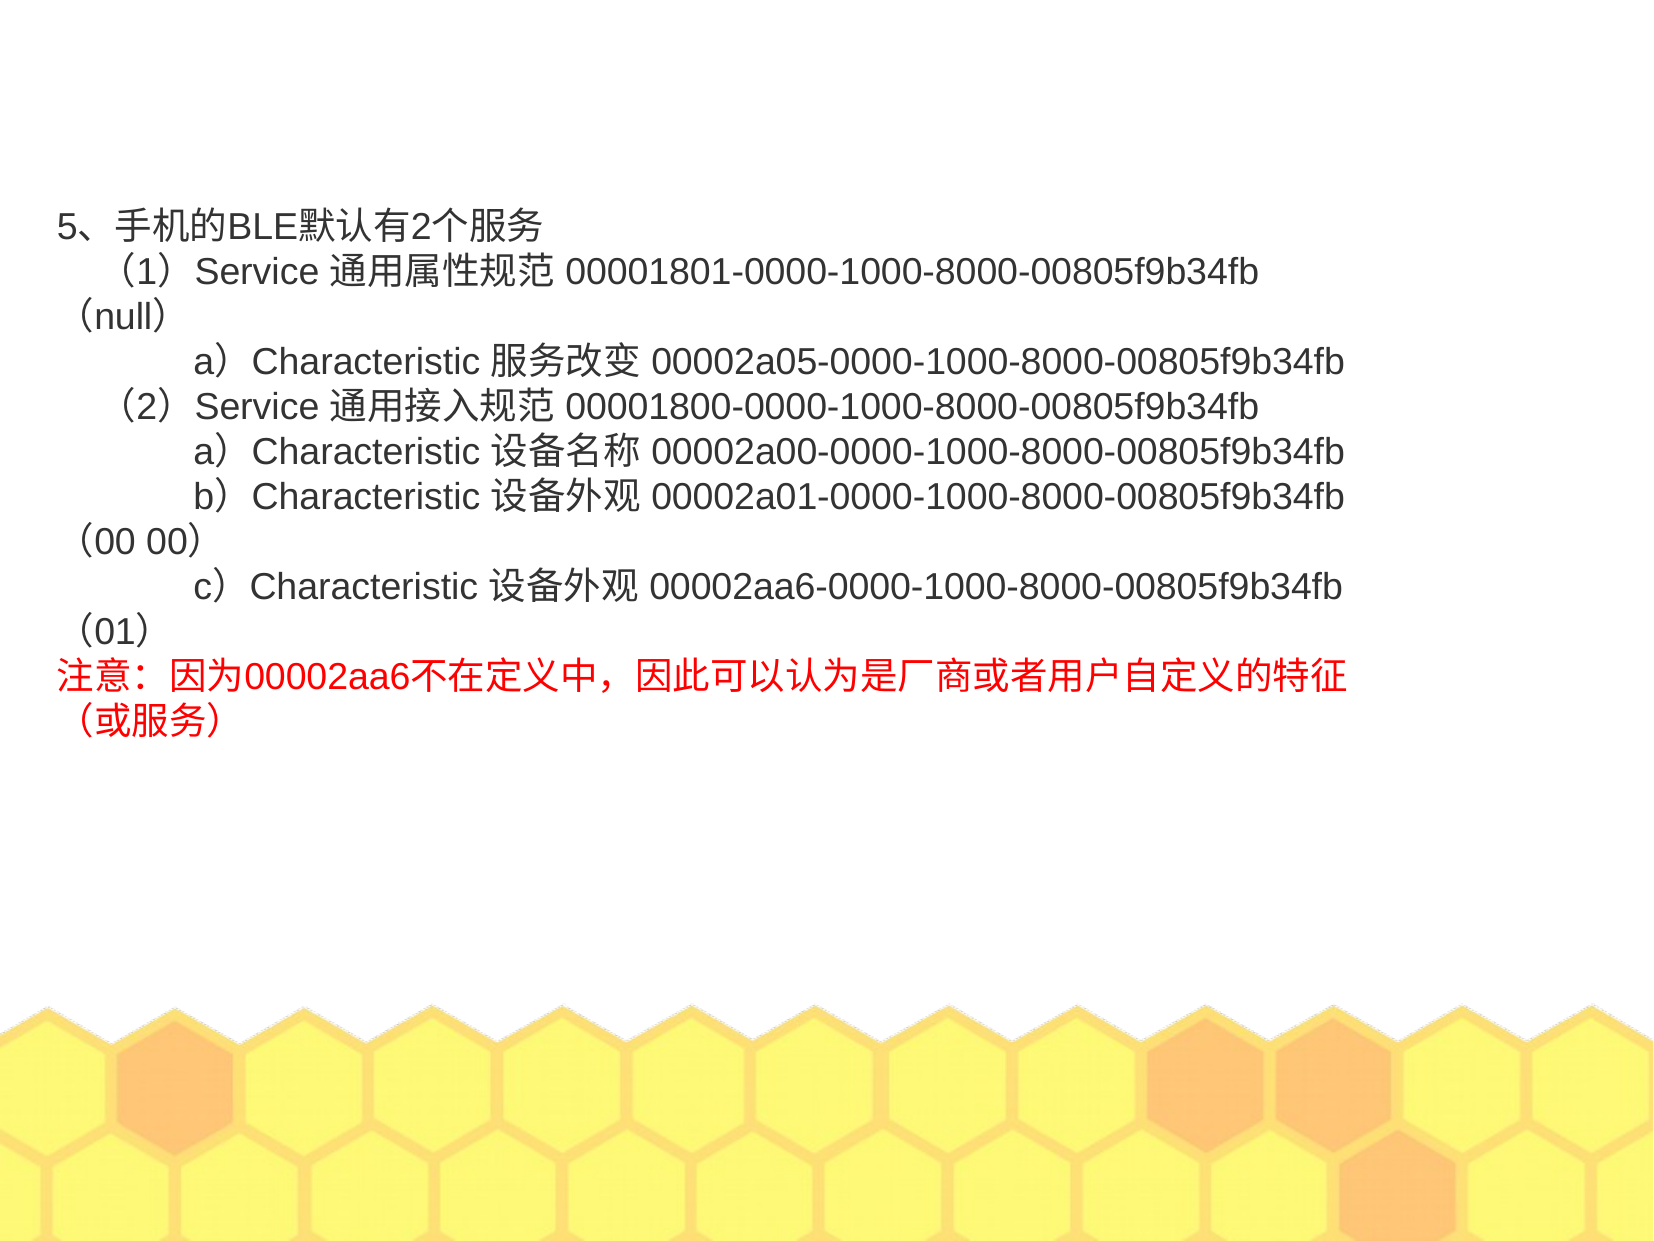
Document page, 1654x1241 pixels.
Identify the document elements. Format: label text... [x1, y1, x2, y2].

text_box 5、手机的BLE默认有2个服务 （1）Service 通用属性规范 00001801-0000-1000-8000-00805f9b34fb （null） a）Characteristic 服务改变 00002a05-0000-1000-8000-00805f9b34fb （2）Service 通用接入规范 00001800-0000-1000-8000-00805f9b34fb a）Characteristic 设备名称 00002a00-0000-1000-8000-00805f9b34fb b）Characteristic 设备外观 00002a01-0000-1000-8000-00805f9b34fb （00 00） c）Characteristic 设备外观 00002aa6-0000-1000-8000-00805f9b34fb （01） 注意：因为00002aa6不在定义中，因此可以认为是厂商或者用户自定义的特征（或服务） [41, 186, 1412, 679]
text_box [1021, 618, 1446, 717]
picture [0, 1001, 1654, 1241]
text_box [1328, 679, 1334, 688]
text_box [1241, 679, 1249, 686]
text_box [1131, 682, 1151, 687]
text_box [1170, 679, 1177, 687]
text_box [1023, 684, 1038, 688]
